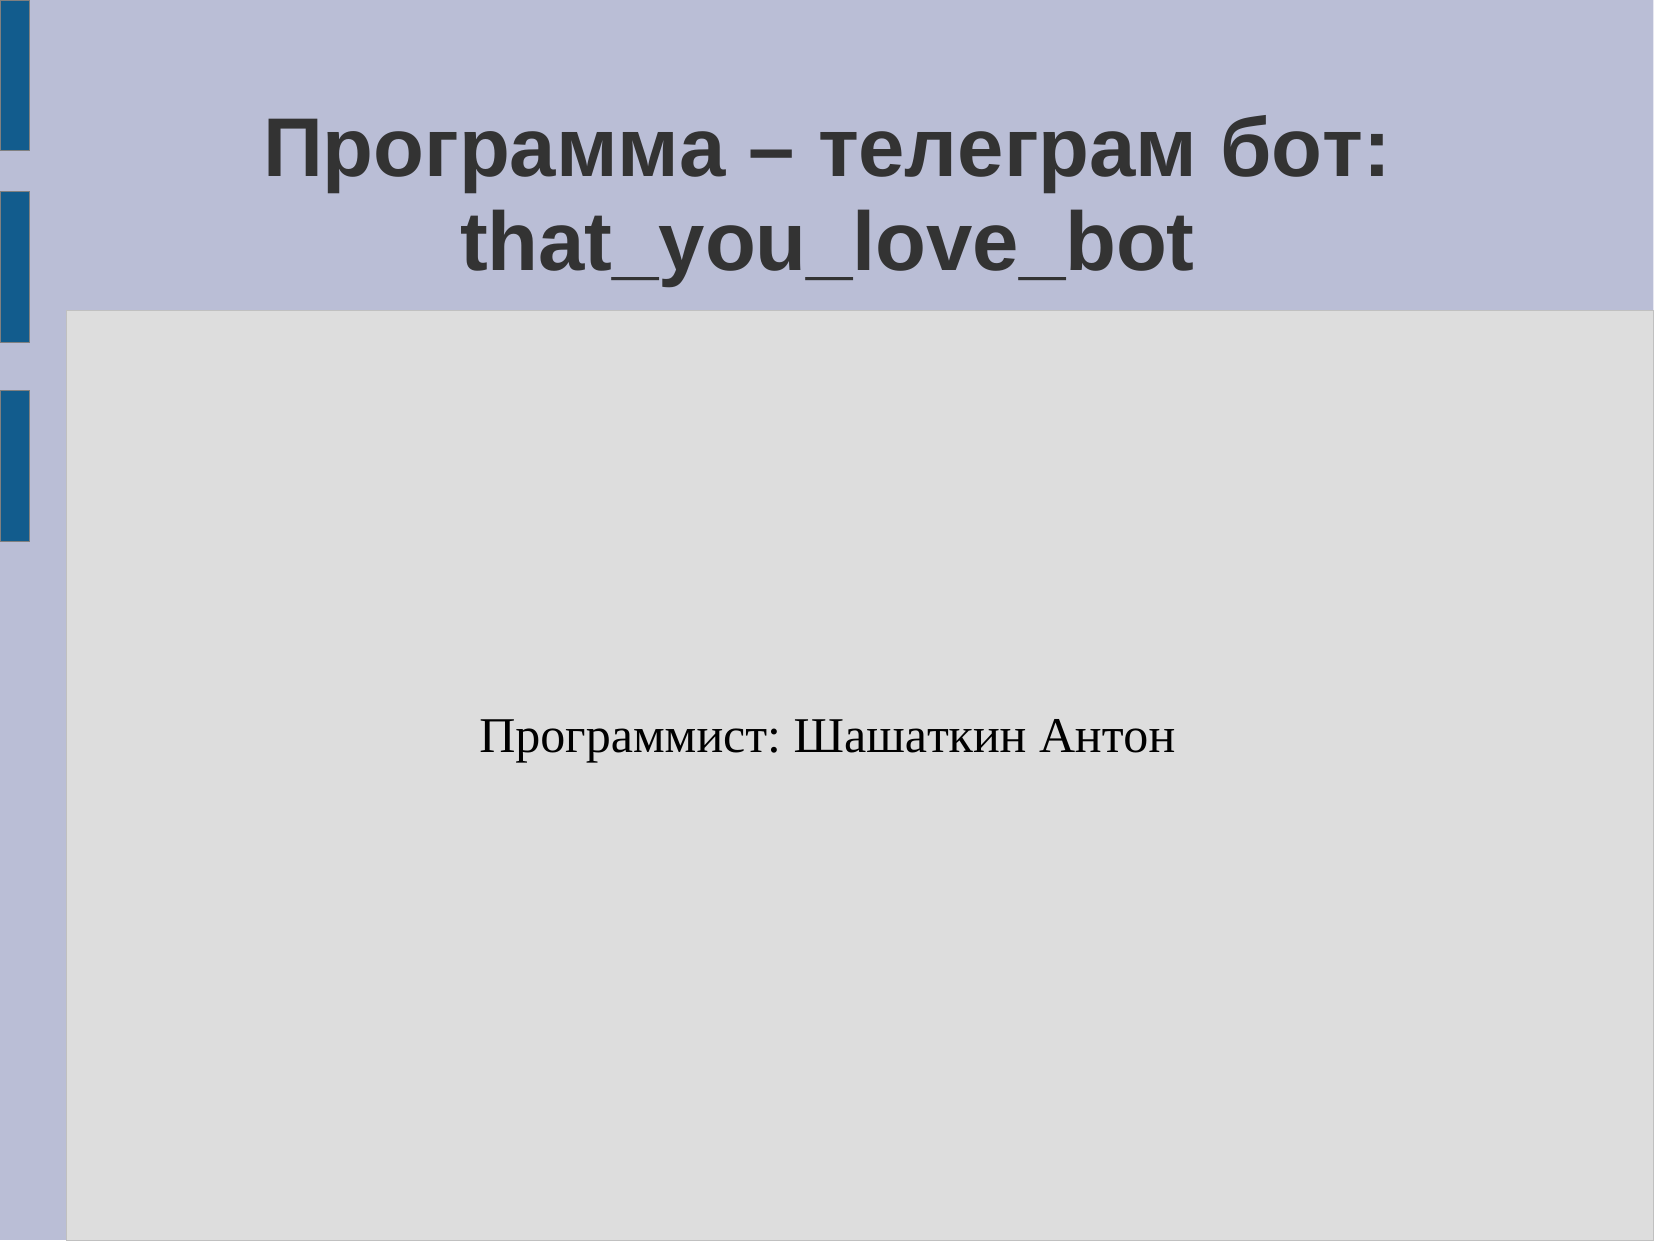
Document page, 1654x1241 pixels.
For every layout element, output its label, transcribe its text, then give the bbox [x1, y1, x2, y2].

title Программа – телеграм бот: that_you_love_bot [121, 91, 1534, 299]
subtitle Программист: Шашаткин Антон [121, 344, 1534, 1127]
